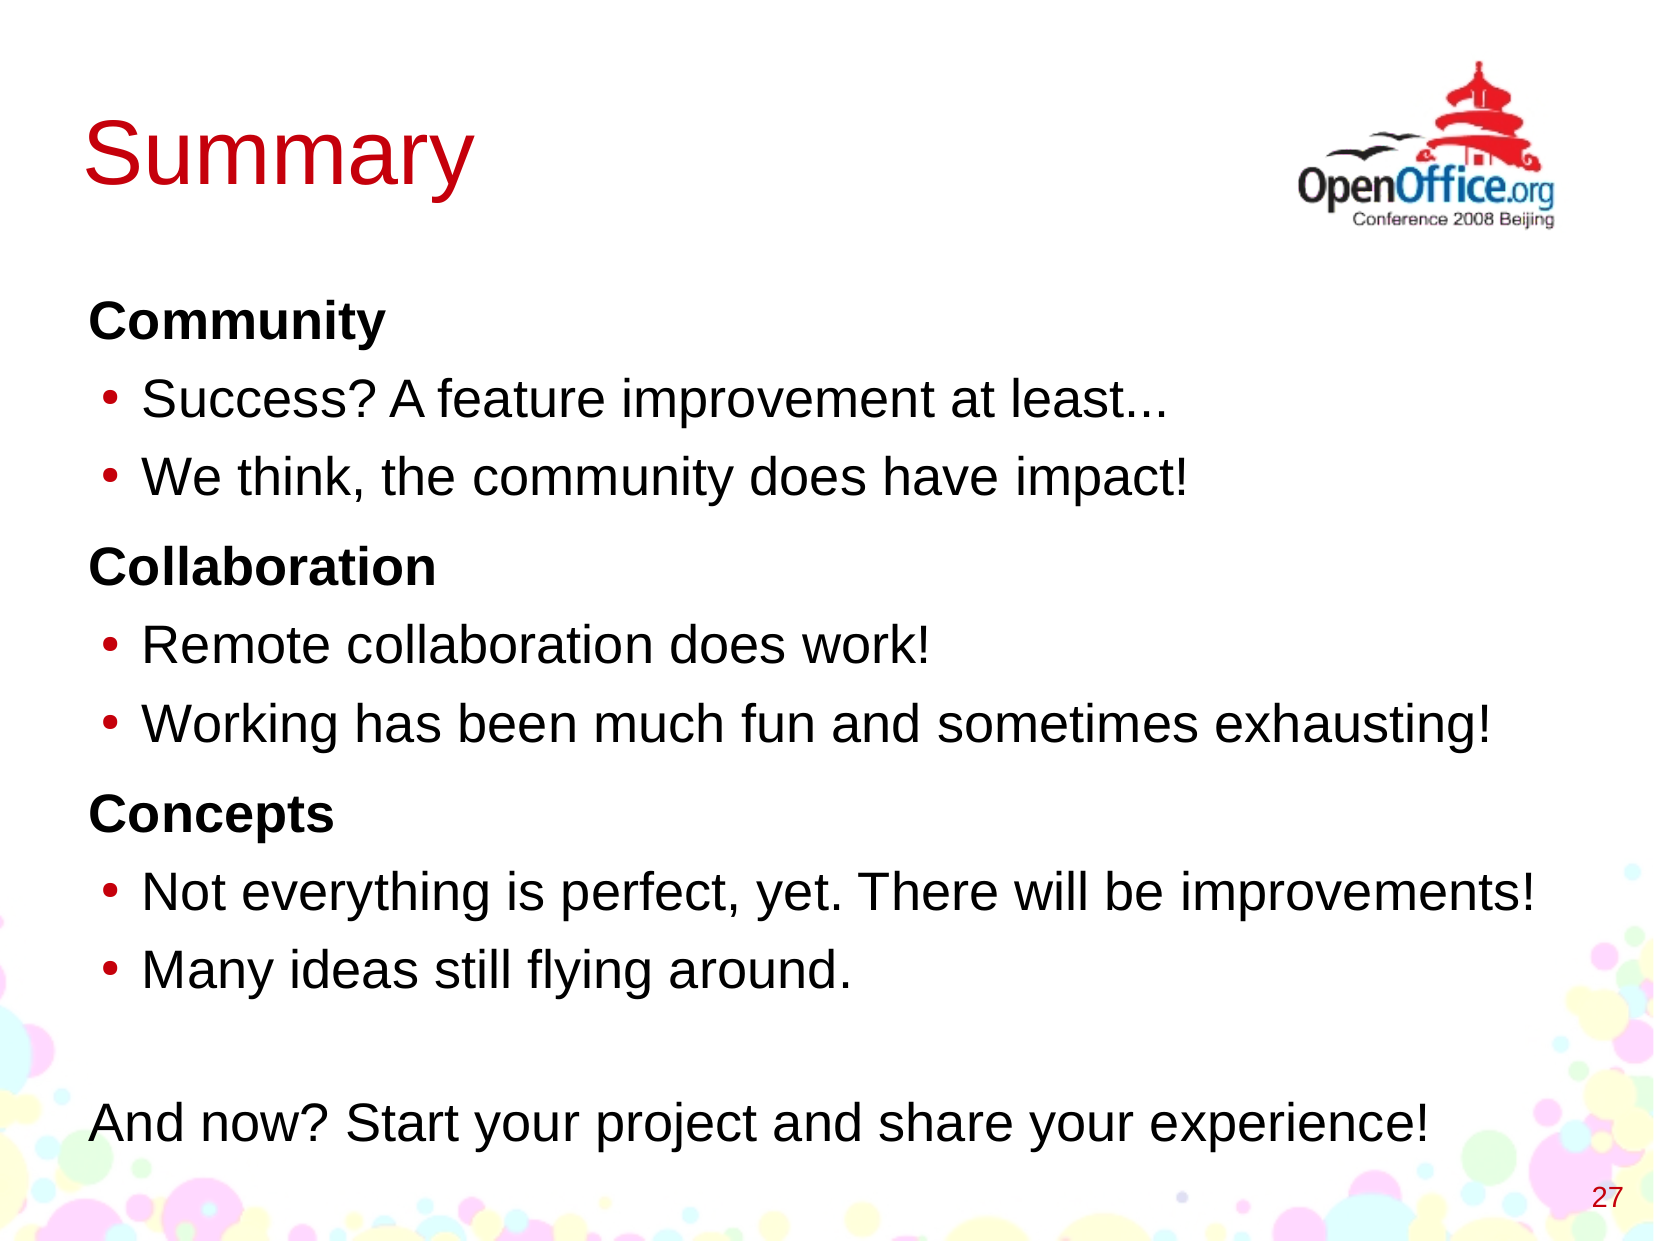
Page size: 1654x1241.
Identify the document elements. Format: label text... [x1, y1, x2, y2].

list And now? Start your project and share your experience! [88, 1092, 1578, 1182]
list Community Success? A feature improvement at least... We think, the community does have impact! Collaboration Remote collaboration does work! Working has been much fun and sometimes exhausting! Concepts Not everything is perfect, yet. There will be improvements! Many ideas still flying around. [88, 290, 1577, 1034]
picture [1285, 51, 1569, 250]
title Summary [82, 49, 1258, 257]
